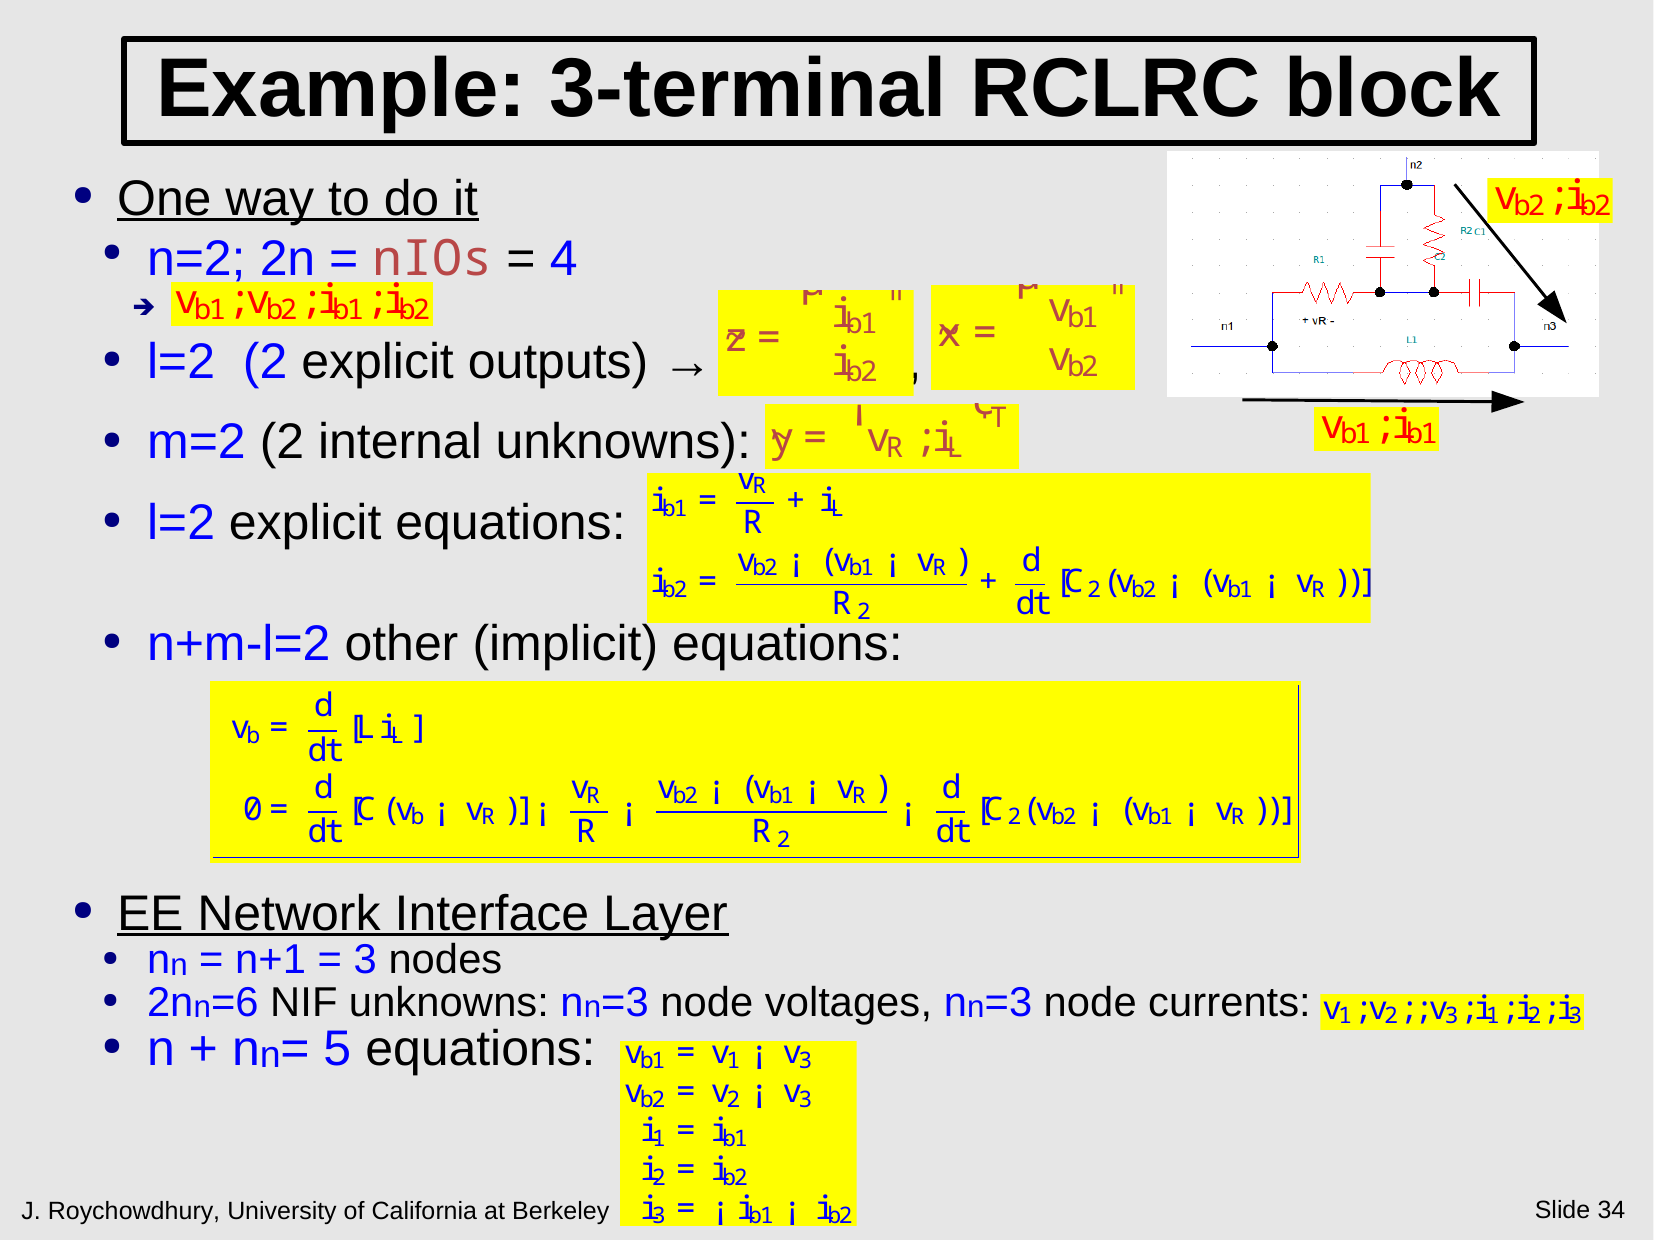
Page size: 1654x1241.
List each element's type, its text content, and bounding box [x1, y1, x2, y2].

picture [1313, 406, 1440, 452]
picture [1320, 994, 1584, 1030]
picture [210, 681, 1302, 864]
title Example: 3-terminal RCLRC block [124, 38, 1535, 144]
picture [717, 290, 914, 396]
list One way to do it n=2; 2n = nIOs = 4 l=2 (2 explicit outputs) → , m=2 (2 internal unknowns): l=2 explicit equations: n+m-l=2 other (implicit) equations: EE Network Interface Layer nn = n+1 = 3 nodes 2nn=6 NIF unknowns: nn=3 node voltages, nn=3 node currents: n + nn= 5 equations: [42, 174, 1455, 1098]
picture [619, 1040, 857, 1226]
picture [931, 284, 1136, 391]
picture [764, 403, 1020, 469]
picture [1167, 151, 1613, 397]
picture [170, 281, 434, 327]
picture [646, 473, 1371, 623]
